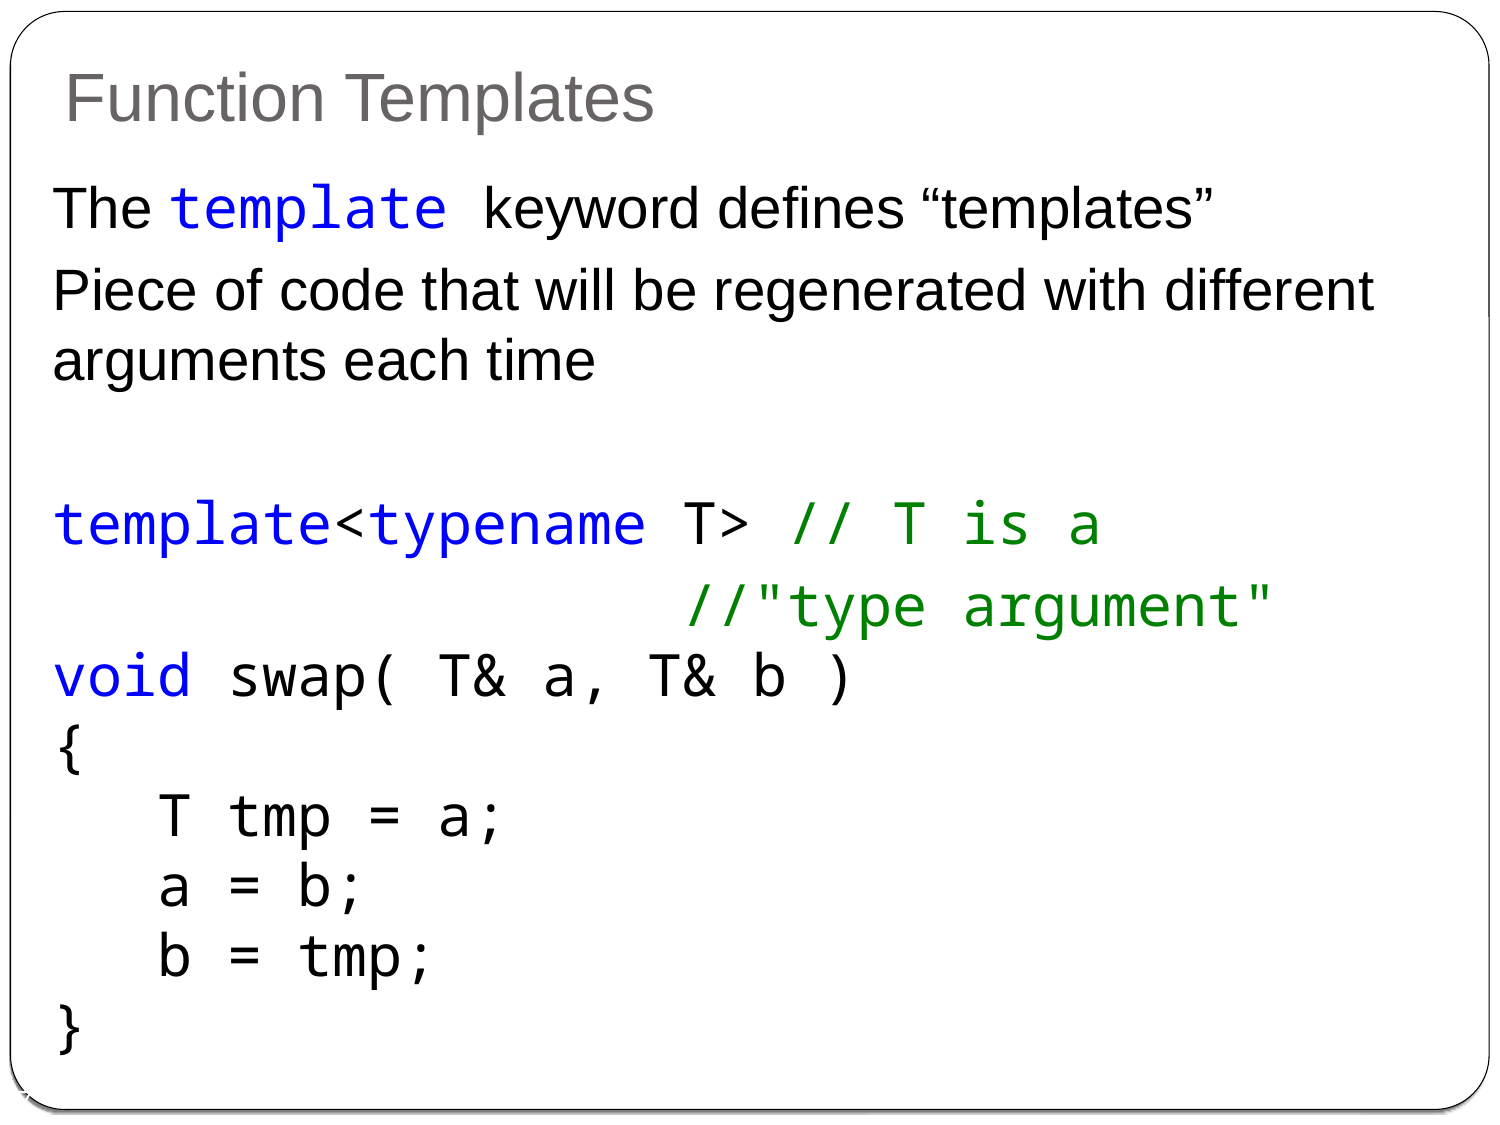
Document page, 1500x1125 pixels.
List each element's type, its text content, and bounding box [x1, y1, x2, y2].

slide_number <number> [0, 1074, 50, 1125]
list The template keyword defines “templates” Piece of code that will be regenerated with different arguments each time template<typename T> // T is a //"type argument" void swap( T& a, T& b ) { T tmp = a; a = b; b = tmp; } [37, 162, 1463, 1088]
title Function Templates [50, 45, 1450, 150]
